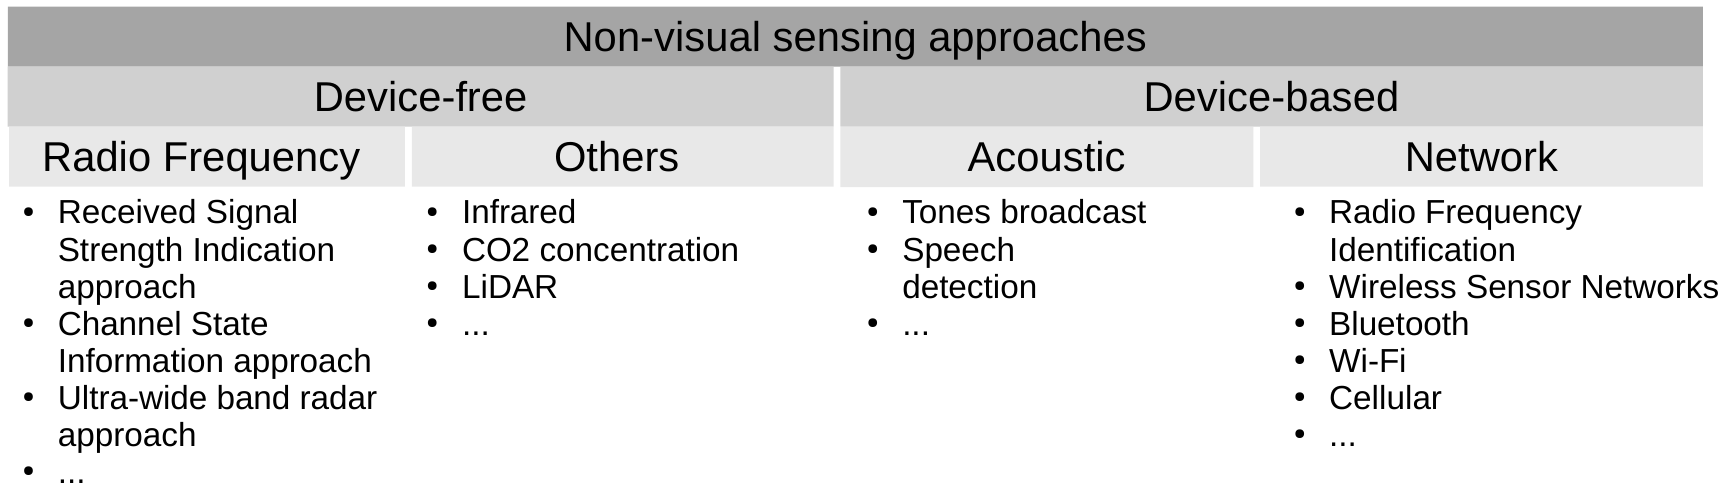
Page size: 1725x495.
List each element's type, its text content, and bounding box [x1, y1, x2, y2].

text_box Received Signal Strength Indication approach Channel State Information approach Ultra-wide band radar approach ... [7, 186, 412, 495]
text_box Device-free [7, 66, 834, 127]
text_box Infrared CO2 concentration LiDAR ... [411, 186, 796, 424]
text_box Radio Frequency Identification Wireless Sensor Networks Bluetooth Wi-Fi Cellular ... [1278, 186, 1725, 495]
text_box Acoustic [840, 127, 1254, 188]
text_box Radio Frequency [9, 126, 405, 186]
text_box Network [1260, 126, 1703, 187]
text_box Non-visual sensing approaches [7, 6, 1703, 67]
text_box Tones broadcast Speech detection ... [852, 186, 1162, 412]
text_box Device-based [840, 66, 1703, 127]
text_box Others [411, 126, 834, 187]
